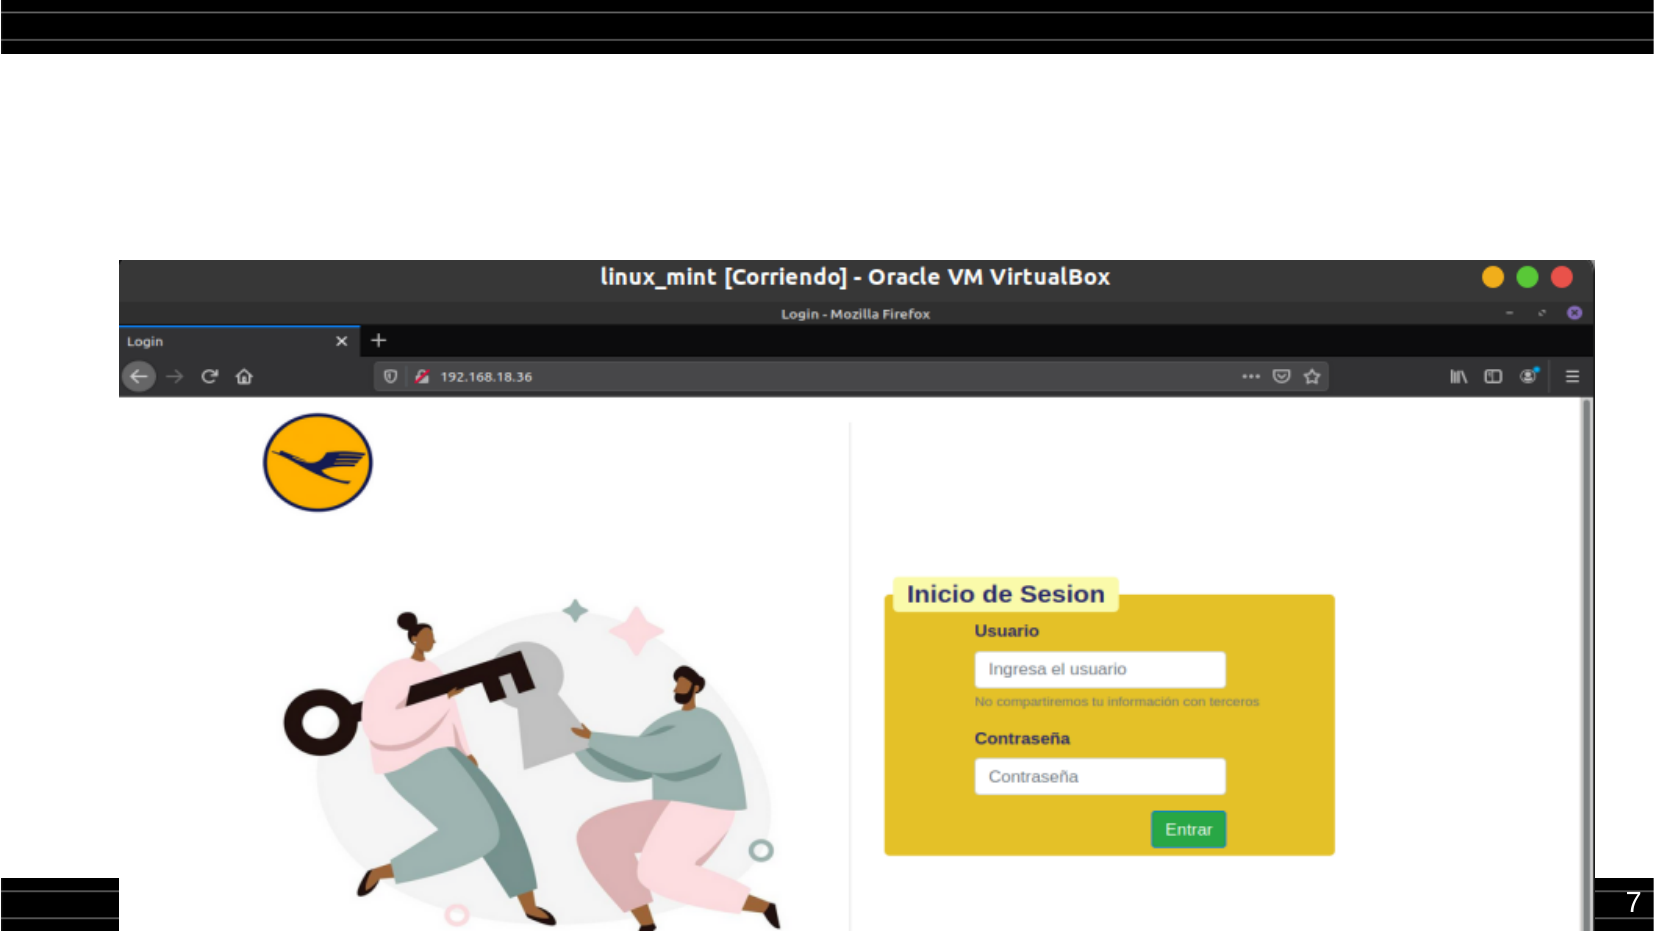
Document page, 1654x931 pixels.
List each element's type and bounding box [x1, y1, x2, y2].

picture [1, 0, 1654, 54]
picture [1, 260, 1654, 931]
